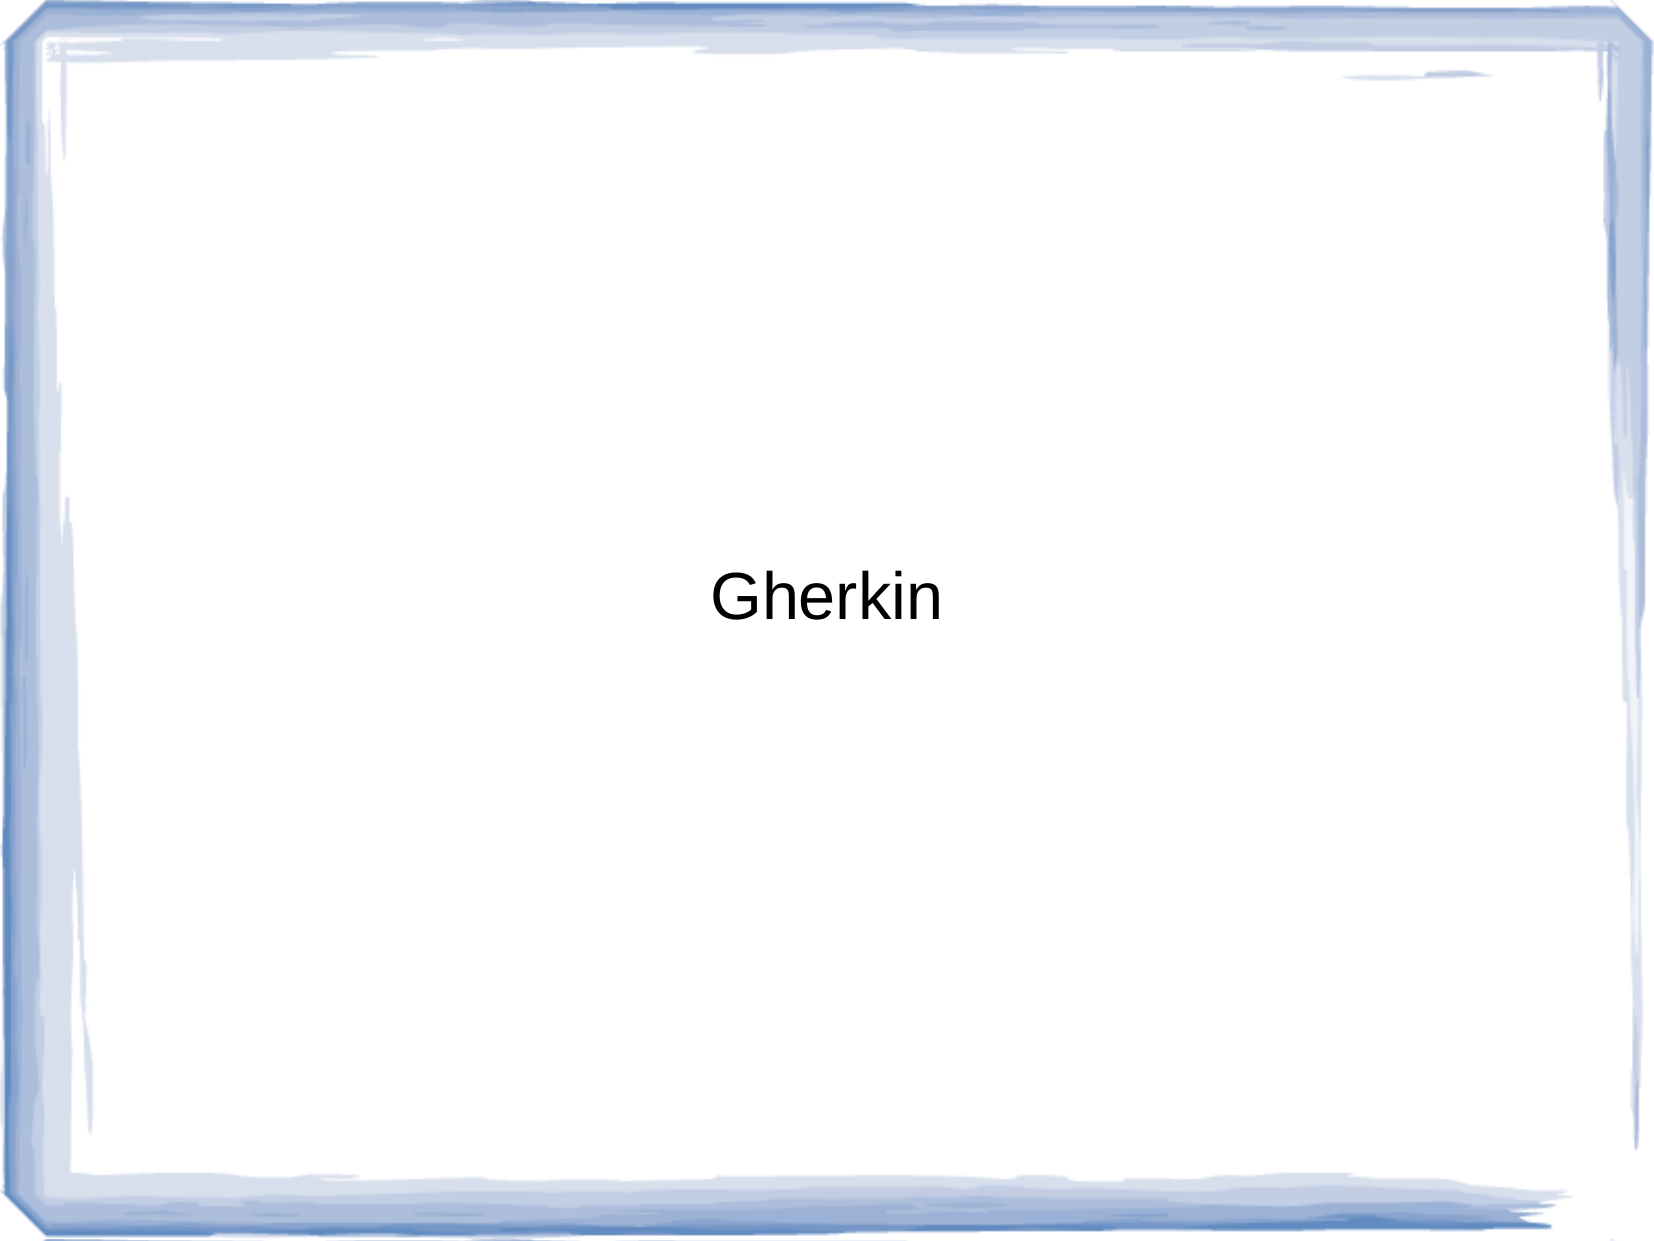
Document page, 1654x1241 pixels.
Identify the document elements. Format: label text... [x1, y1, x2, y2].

picture [0, 0, 1654, 1241]
subtitle Gherkin [82, 49, 1571, 1144]
